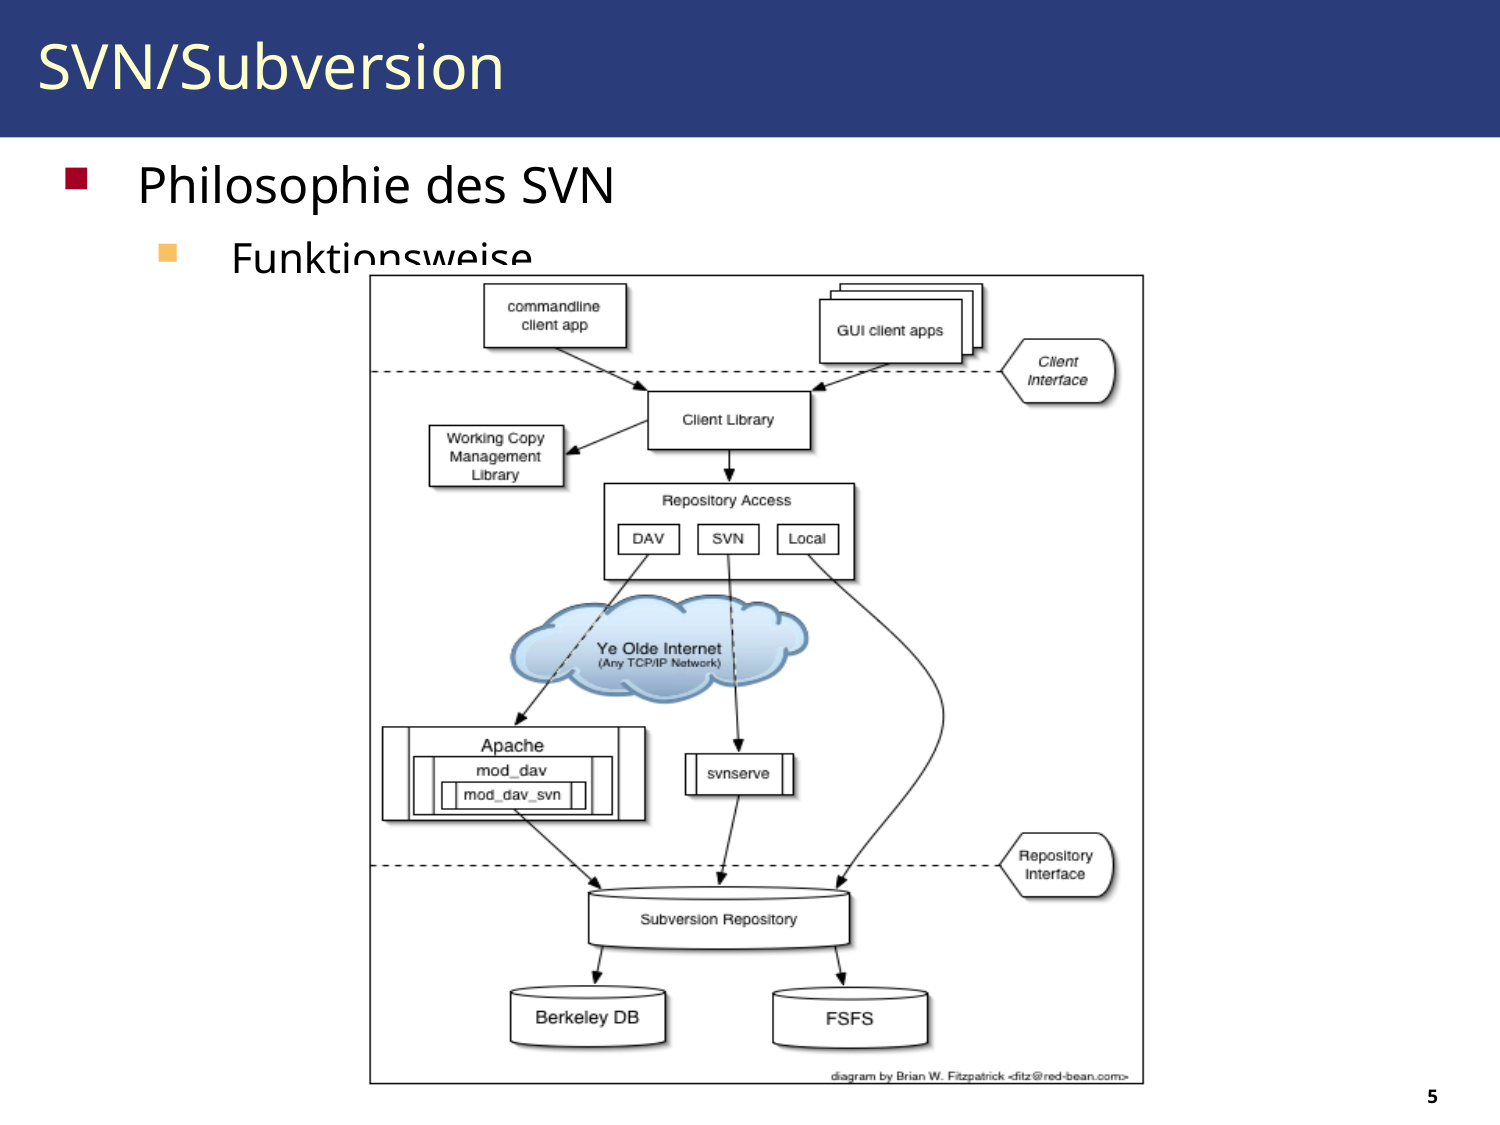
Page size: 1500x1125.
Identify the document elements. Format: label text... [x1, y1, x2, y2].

picture [354, 265, 1152, 1093]
list Philosophie des SVN Funktionsweise [62, 149, 1450, 1073]
title SVN/Subversion [37, 22, 1476, 109]
